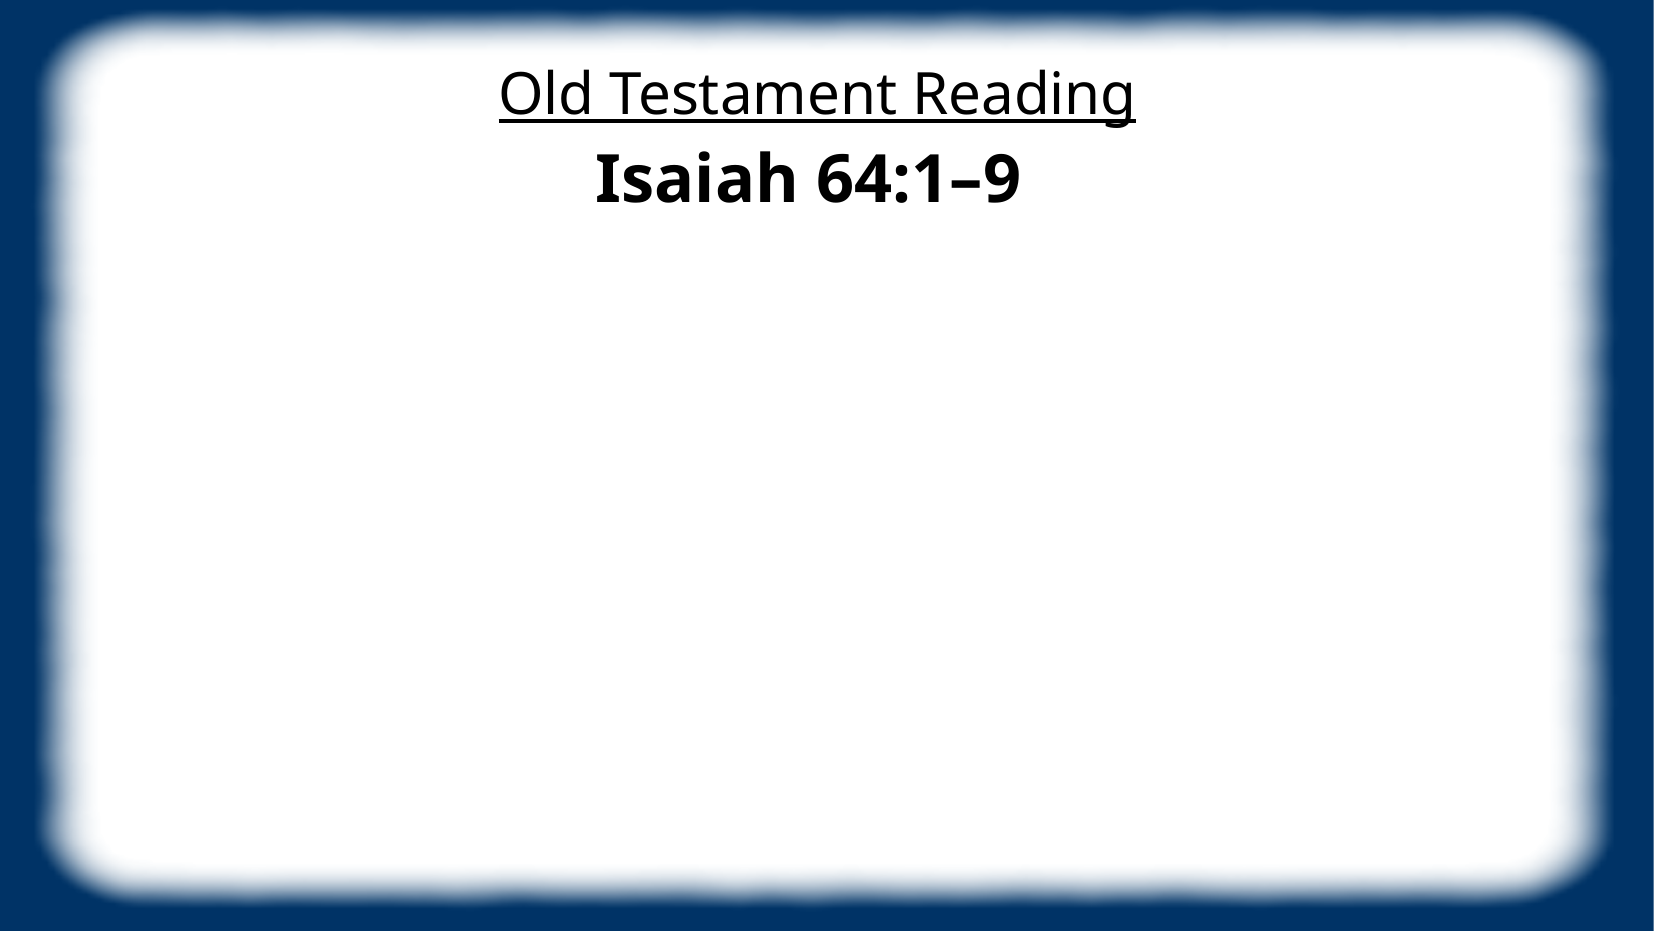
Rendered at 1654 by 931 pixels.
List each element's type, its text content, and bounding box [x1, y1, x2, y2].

text_box Old Testament Reading Isaiah 64:1–9 [90, 45, 1546, 226]
picture [0, 0, 1654, 931]
